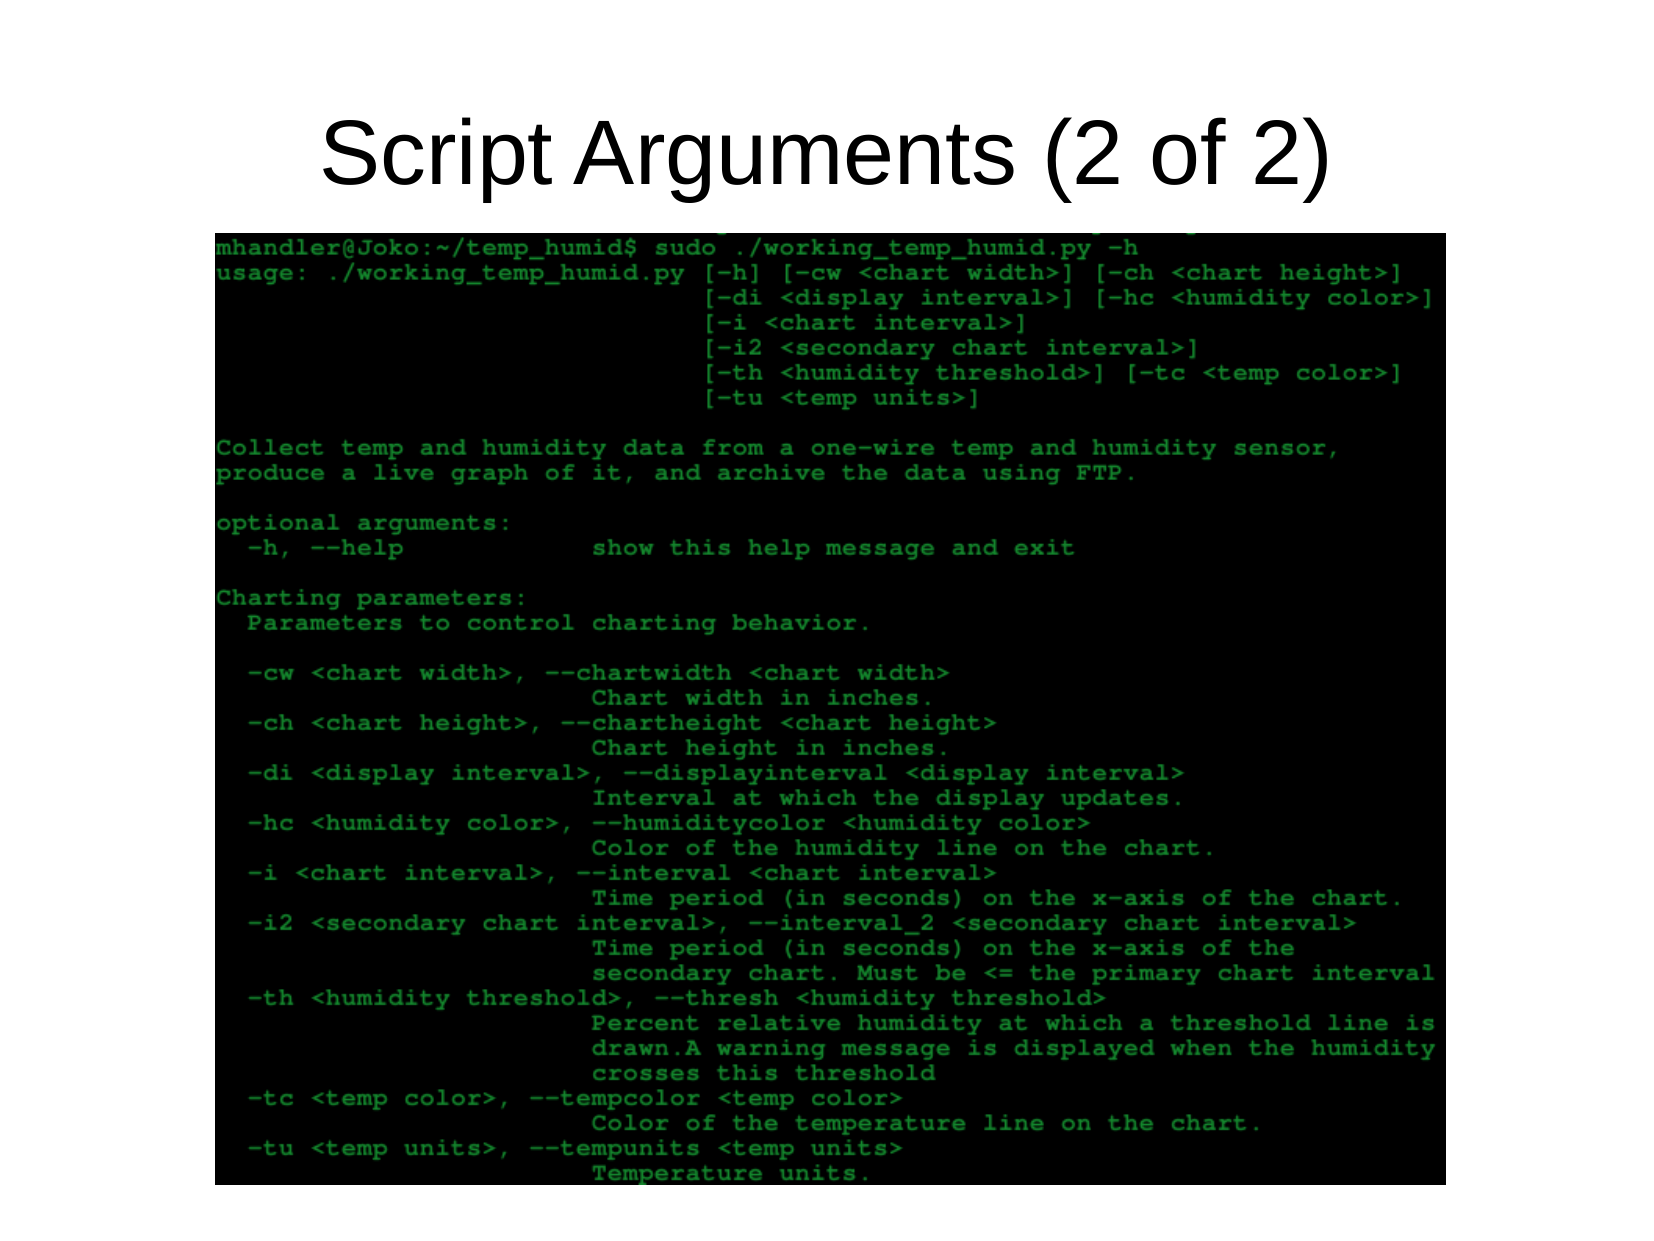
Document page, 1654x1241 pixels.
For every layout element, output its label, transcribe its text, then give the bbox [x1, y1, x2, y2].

picture [215, 233, 1446, 1186]
title Script Arguments (2 of 2) [82, 49, 1571, 257]
